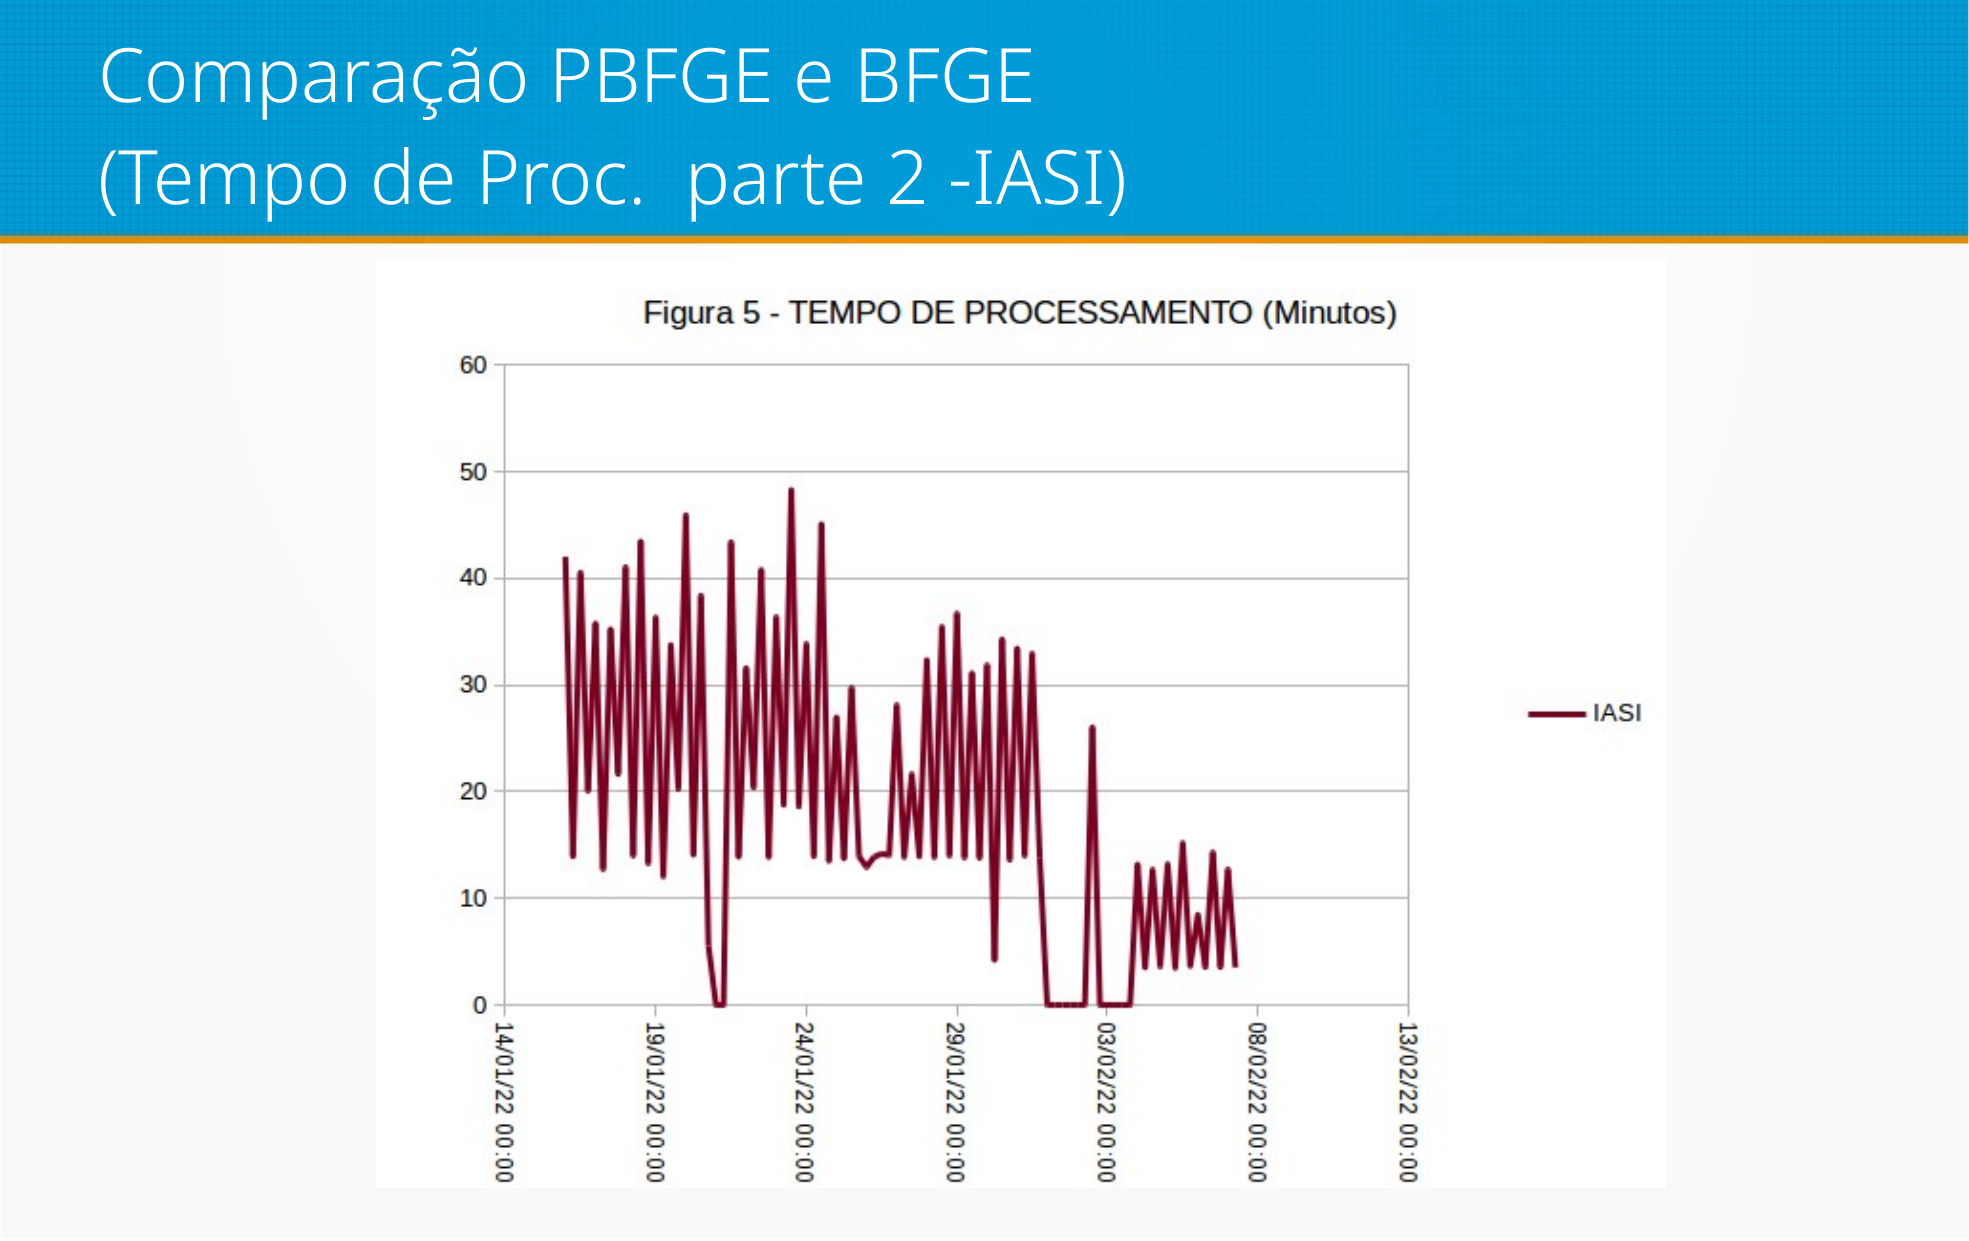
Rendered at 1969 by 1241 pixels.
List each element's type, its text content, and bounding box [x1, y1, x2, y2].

title Comparação PBFGE e BFGE (Tempo de Proc. parte 2 -IASI) [98, 19, 1870, 227]
picture [0, 233, 1969, 1241]
